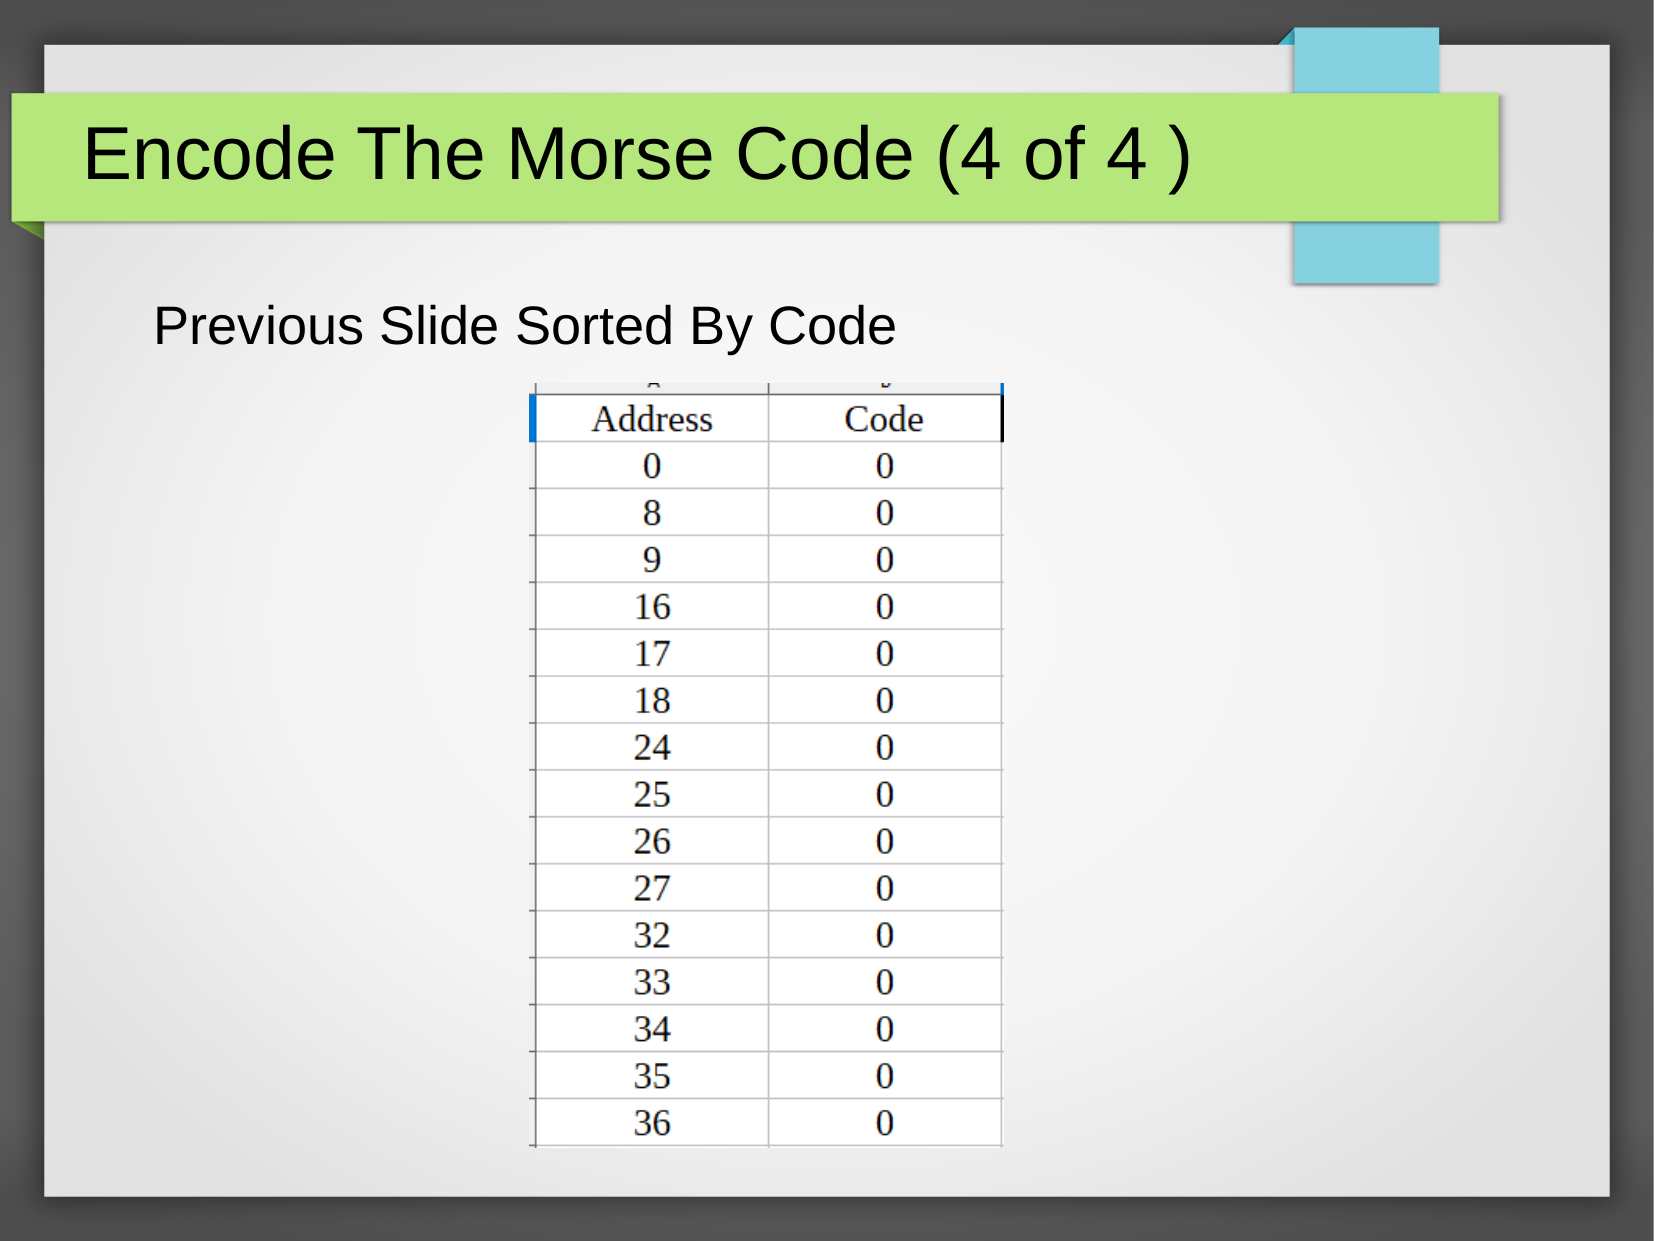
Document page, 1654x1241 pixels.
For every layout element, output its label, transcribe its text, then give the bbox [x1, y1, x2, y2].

title Encode The Morse Code (4 of 4 ) [82, 94, 1264, 213]
picture [0, 0, 1654, 1241]
list Previous Slide Sorted By Code [82, 295, 1571, 1015]
